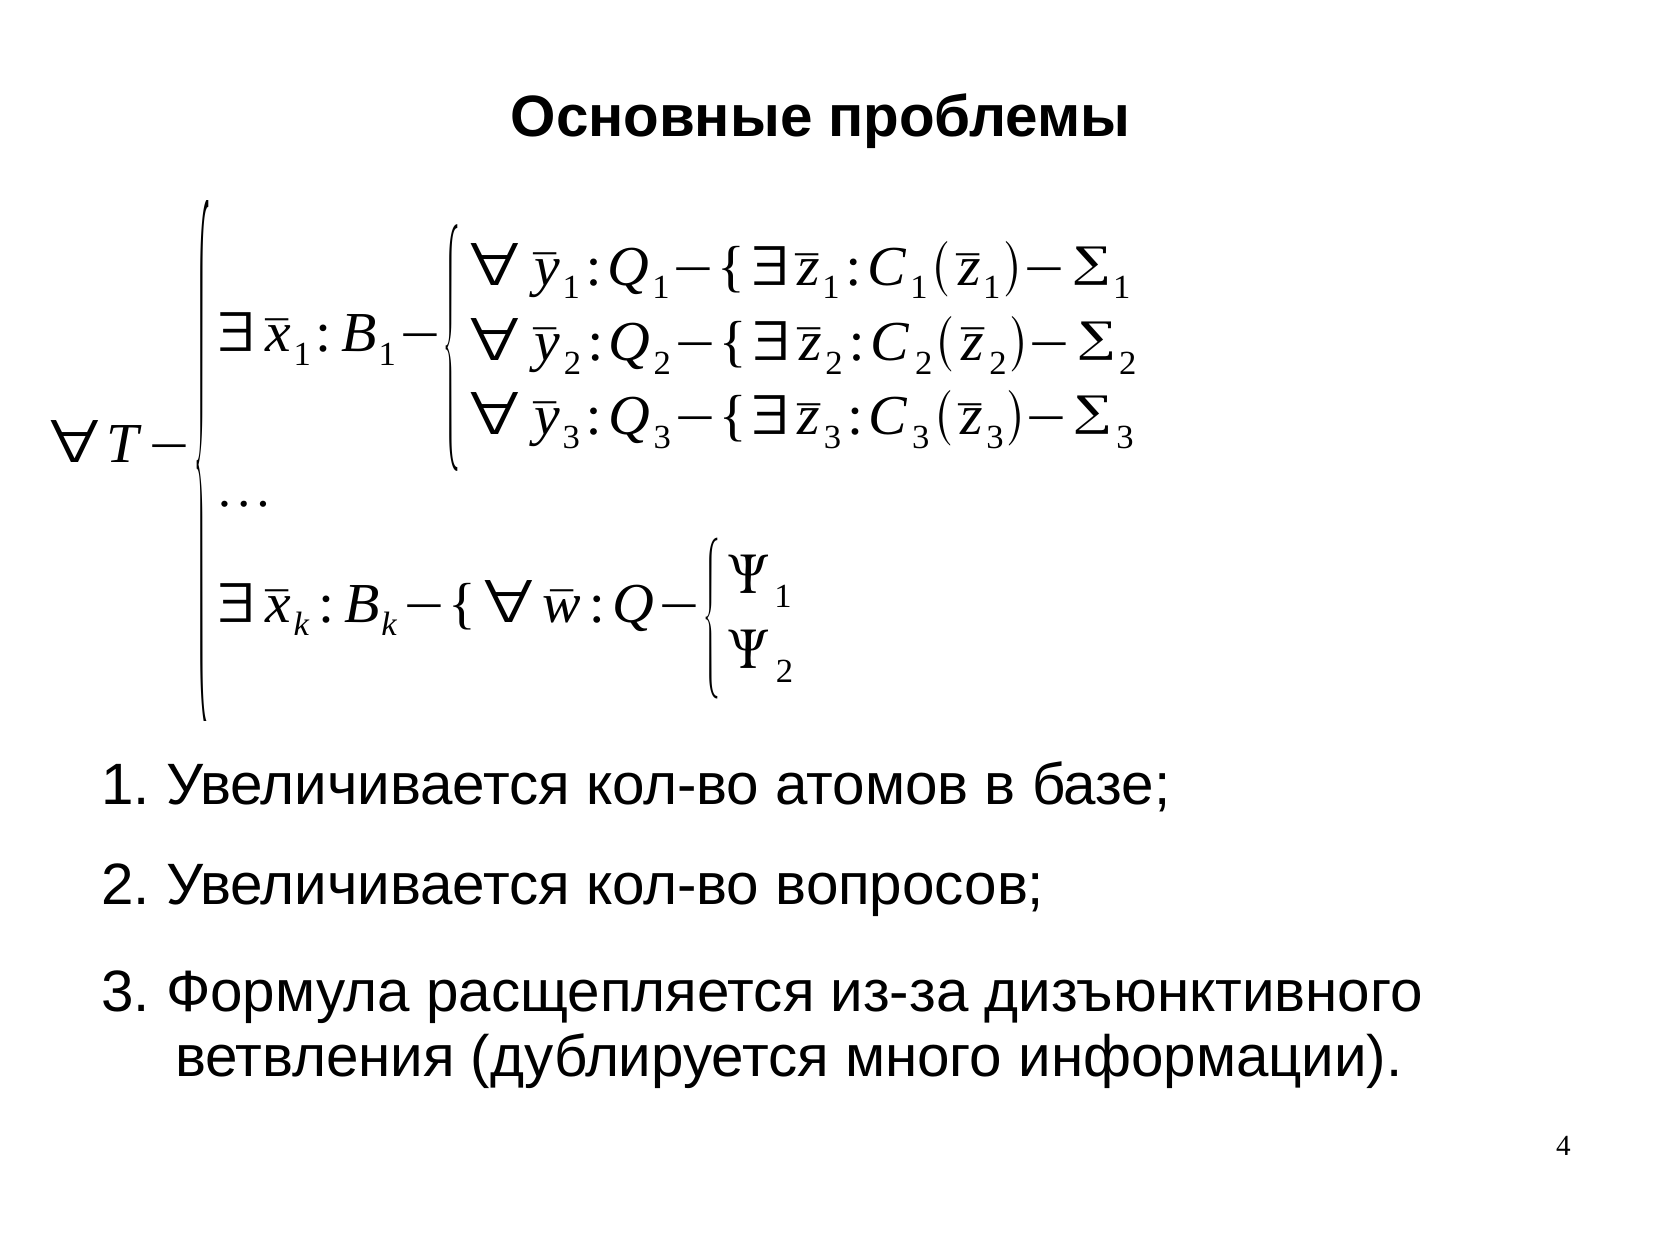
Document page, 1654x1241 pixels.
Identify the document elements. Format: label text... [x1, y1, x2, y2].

text_box 1. Увеличивается кол-во атомов в базе; [86, 744, 1187, 824]
text_box Основные проблемы [496, 76, 1146, 157]
chart [41, 200, 1143, 721]
text_box 3. Формула расщепляется из-за дизъюнктивного ветвления (дублируется много информации). [86, 950, 1456, 1096]
text_box 2. Увеличивается кол-во вопросов; [86, 844, 1061, 925]
